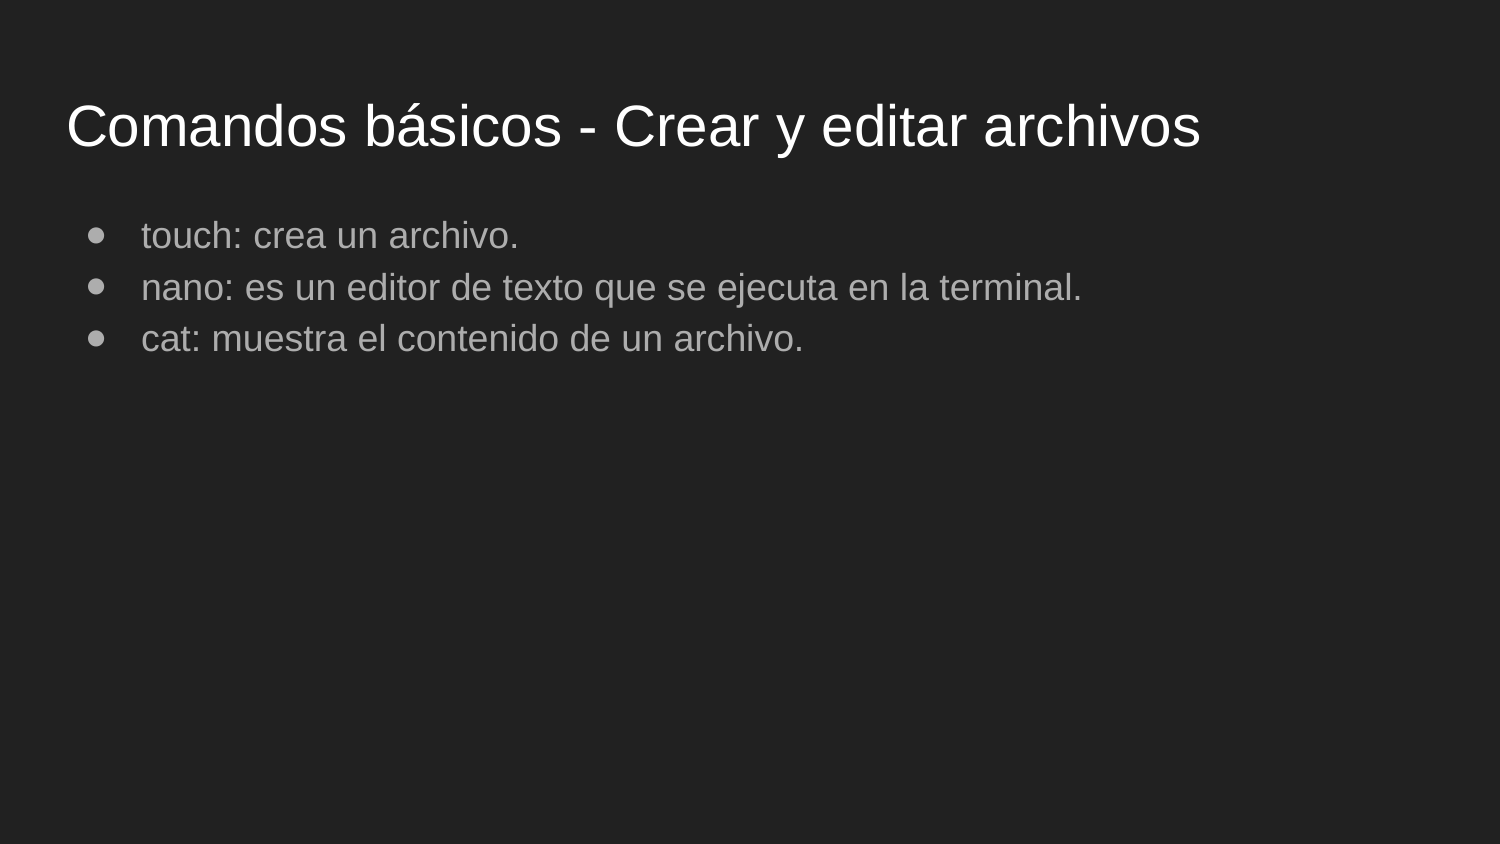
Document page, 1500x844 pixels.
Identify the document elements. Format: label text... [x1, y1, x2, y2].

title Comandos básicos - Crear y editar archivos [51, 72, 1449, 167]
list touch: crea un archivo. nano: es un editor de texto que se ejecuta en la terminal. cat: muestra el contenido de un archivo. [51, 189, 1449, 750]
